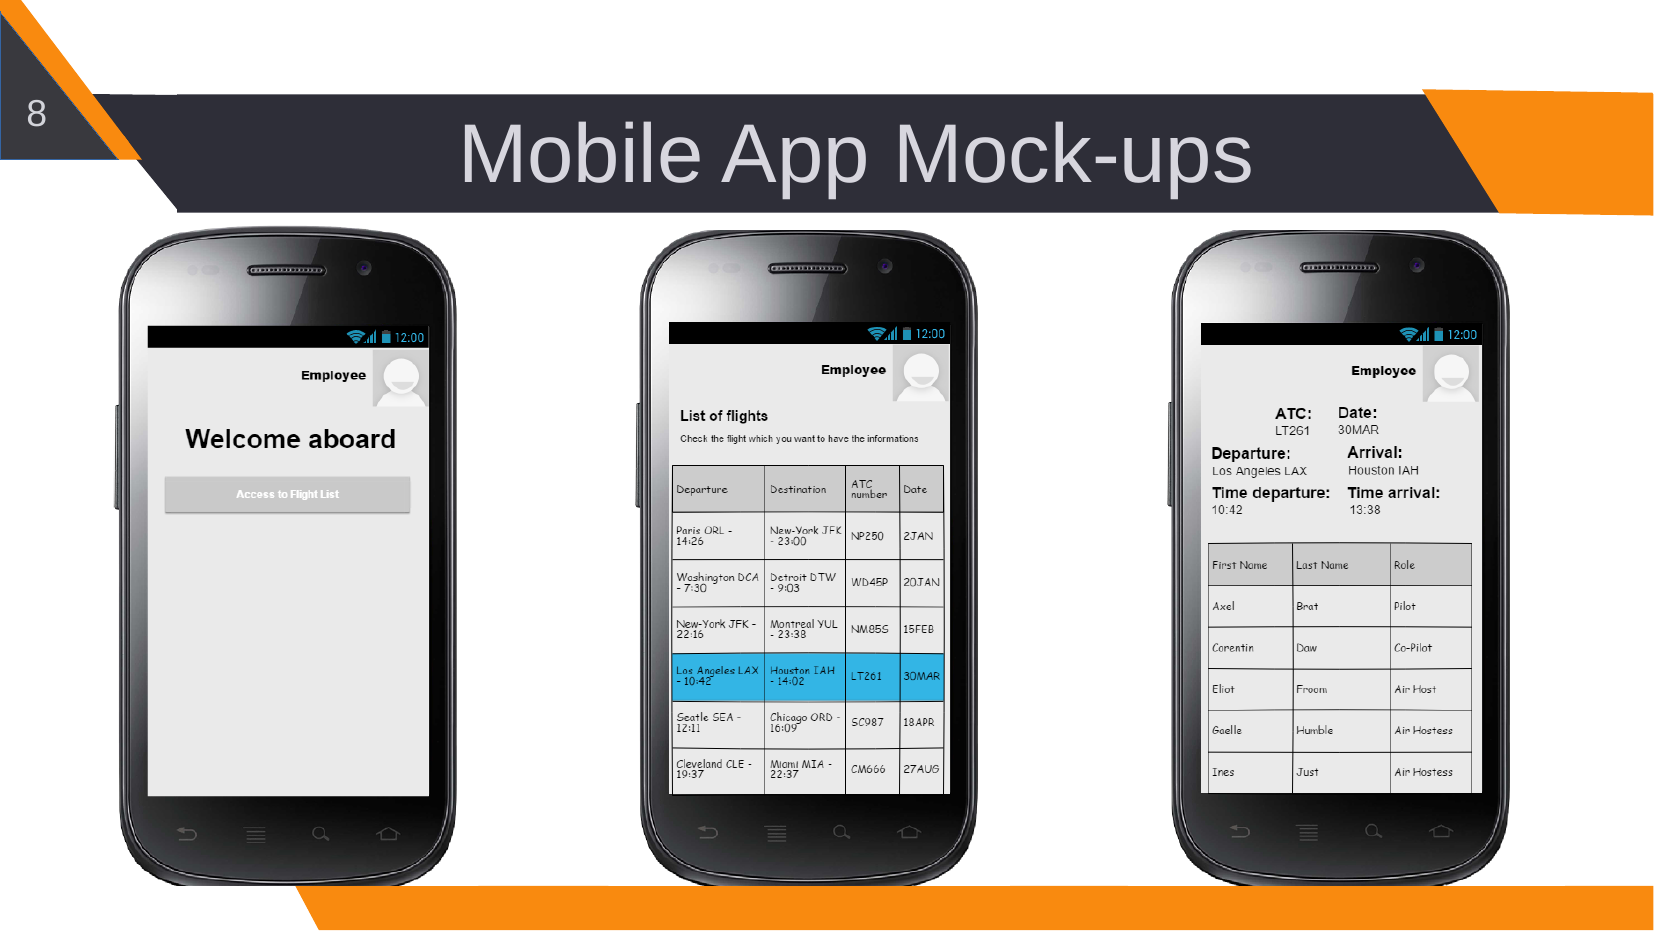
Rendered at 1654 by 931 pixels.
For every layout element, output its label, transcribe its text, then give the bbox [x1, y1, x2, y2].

text_box [1421, 89, 1654, 216]
text_box [295, 885, 1654, 931]
text_box Mobile App Mock-ups [177, 94, 1498, 213]
picture [1127, 230, 1565, 886]
text_box 8 [11, 84, 48, 142]
text_box [0, 0, 180, 212]
picture [106, 224, 479, 886]
picture [608, 230, 1010, 886]
